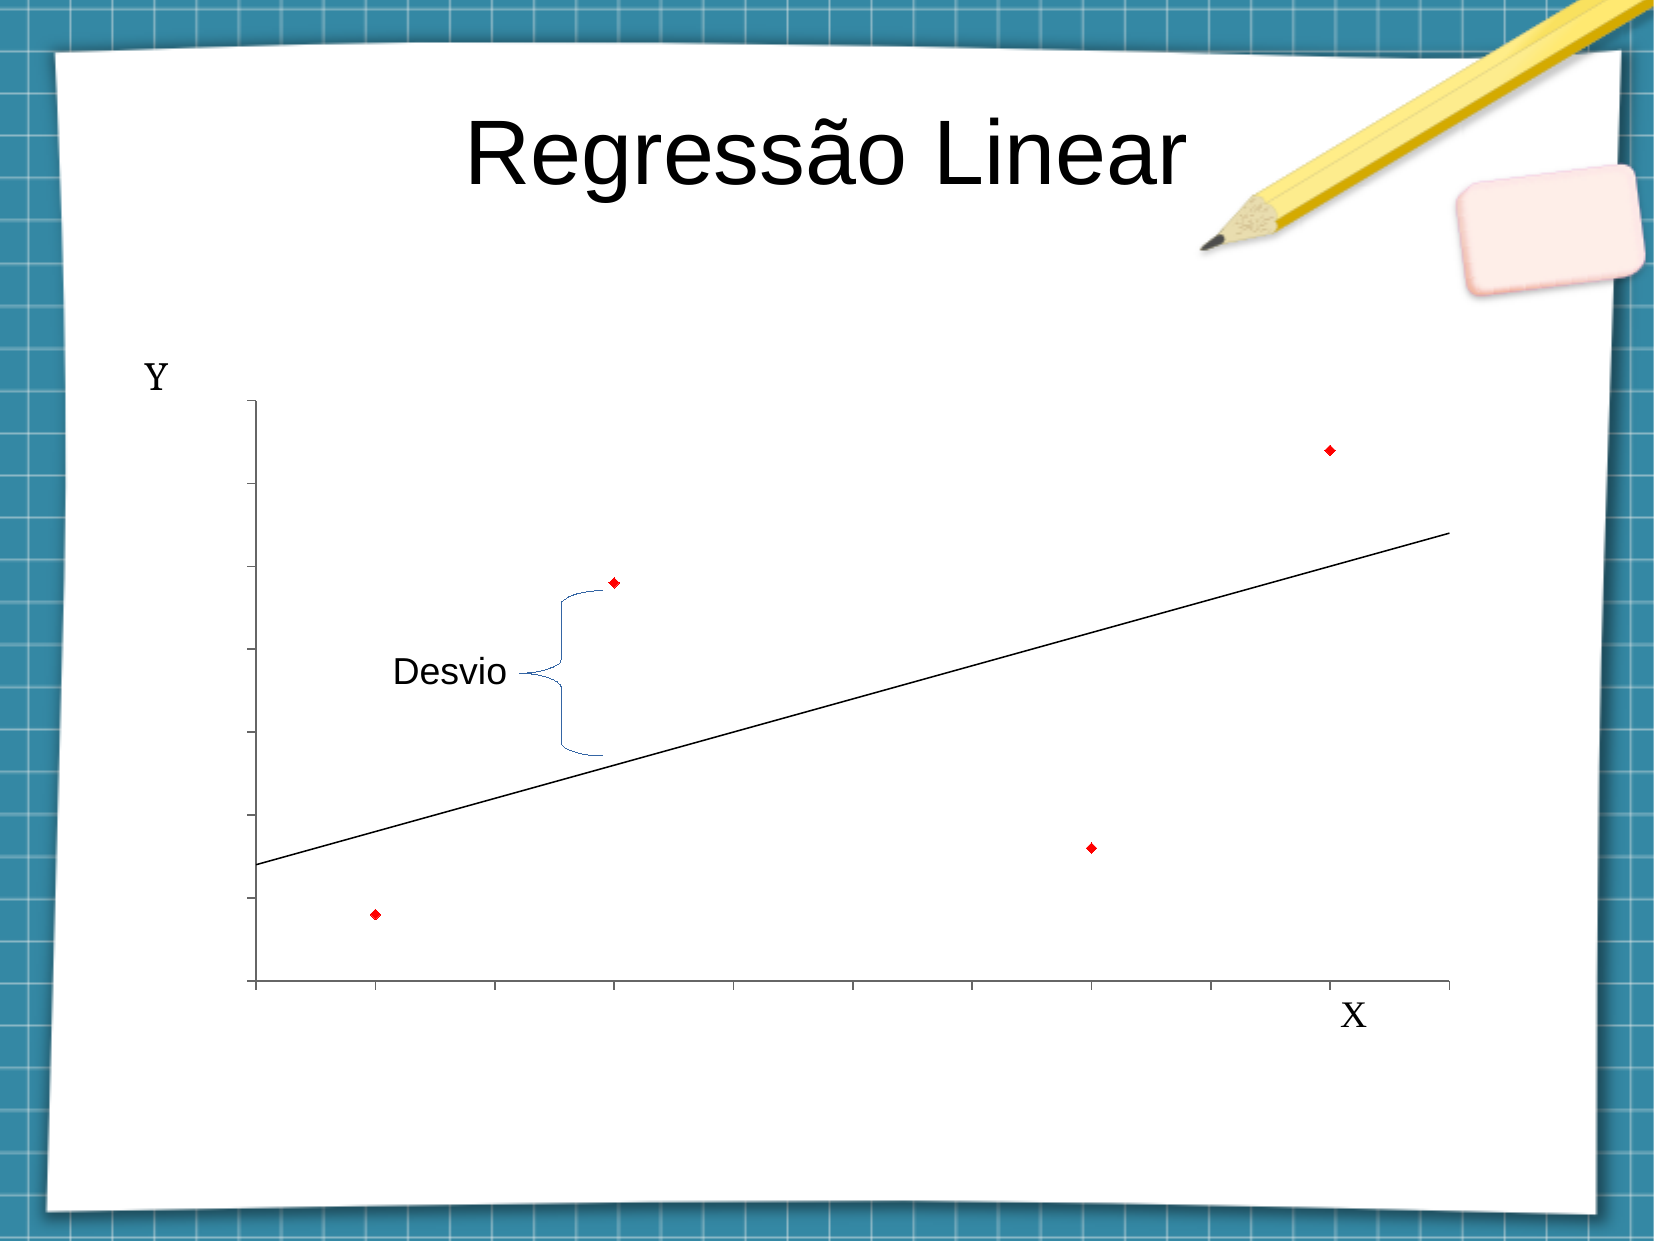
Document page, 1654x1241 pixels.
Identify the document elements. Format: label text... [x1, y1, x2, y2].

text_box Desvio [377, 643, 522, 701]
picture [0, 0, 1654, 1241]
title Regressão Linear [82, 49, 1571, 257]
chart [129, 342, 1490, 1046]
